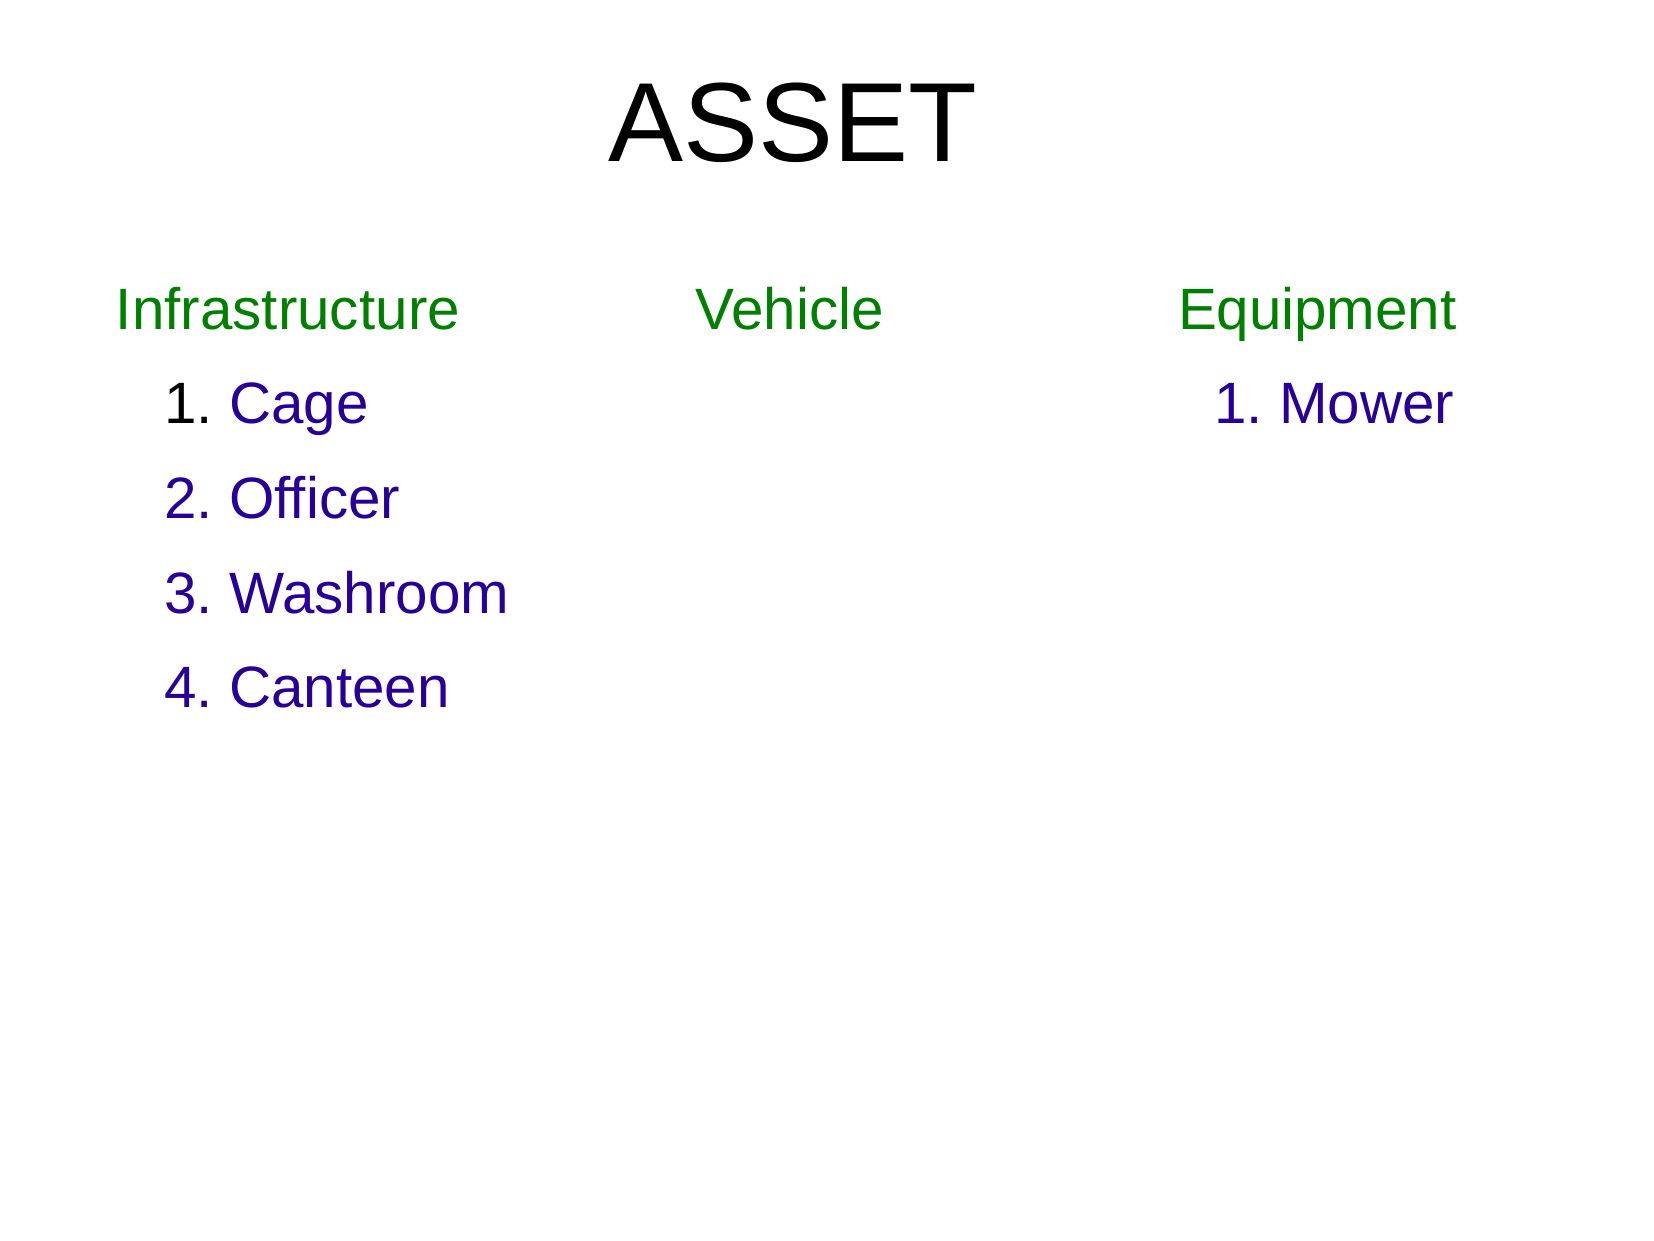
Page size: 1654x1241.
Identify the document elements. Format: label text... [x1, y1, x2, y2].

list ASSET Infrastructure Vehicle Equipment 1. Cage 1. Mower 2. Officer 3. Washroom 4. Canteen [45, 60, 1591, 1141]
